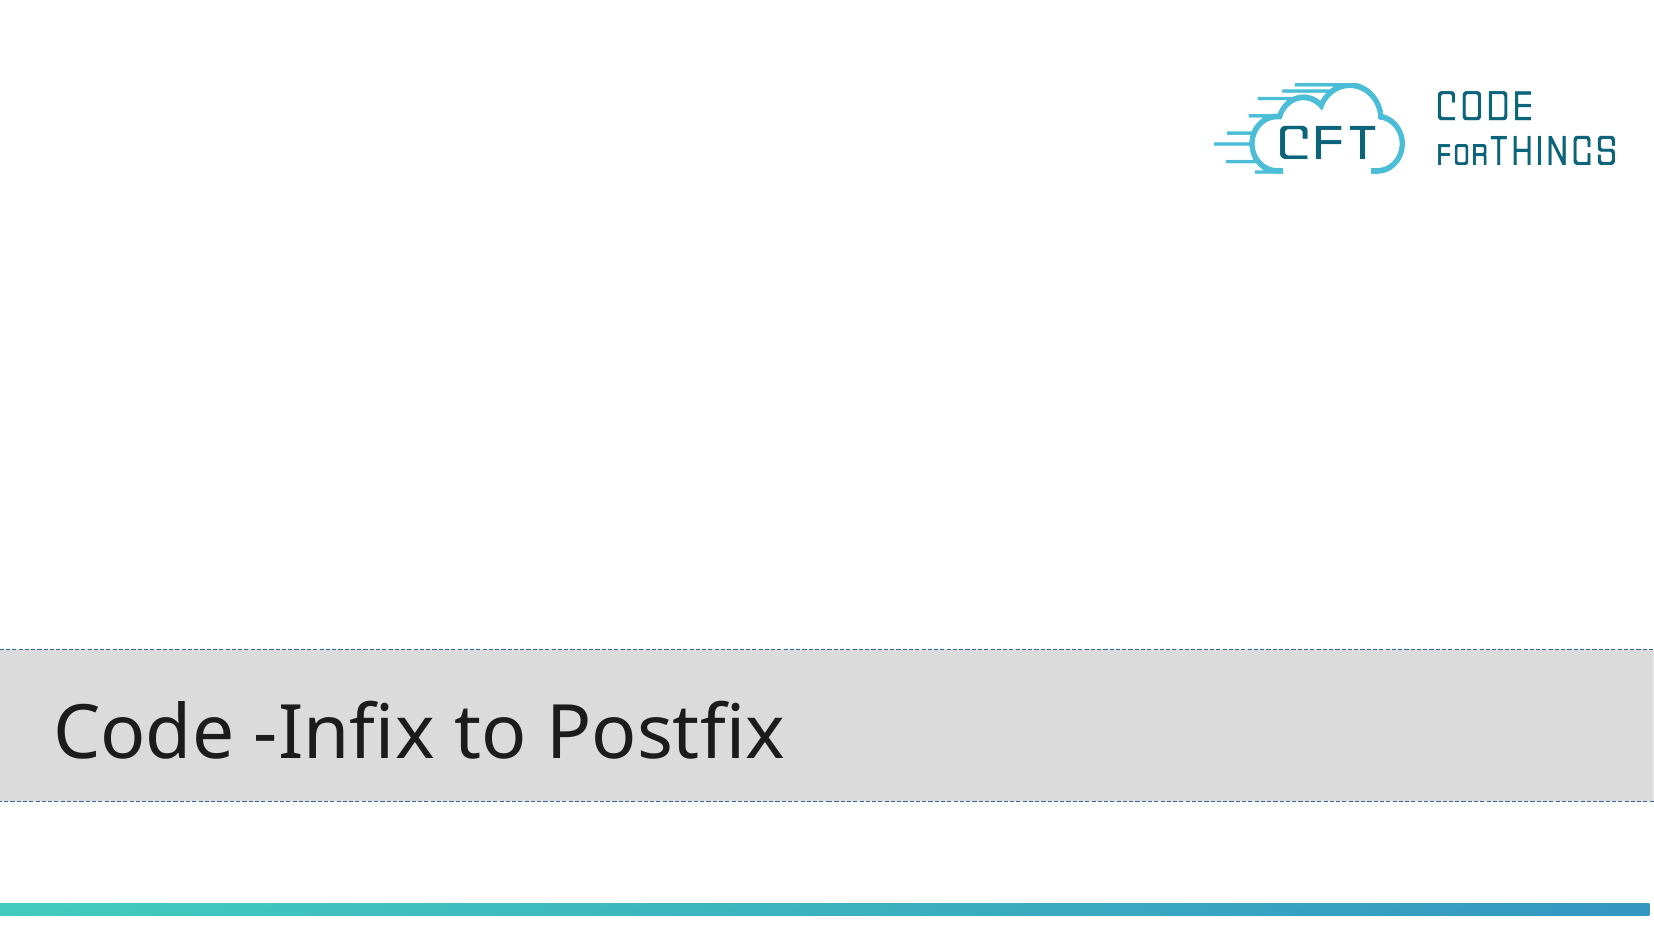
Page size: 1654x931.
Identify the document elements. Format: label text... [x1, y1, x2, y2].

picture [1214, 83, 1615, 174]
title Code -Infix to Postfix [53, 626, 1642, 832]
